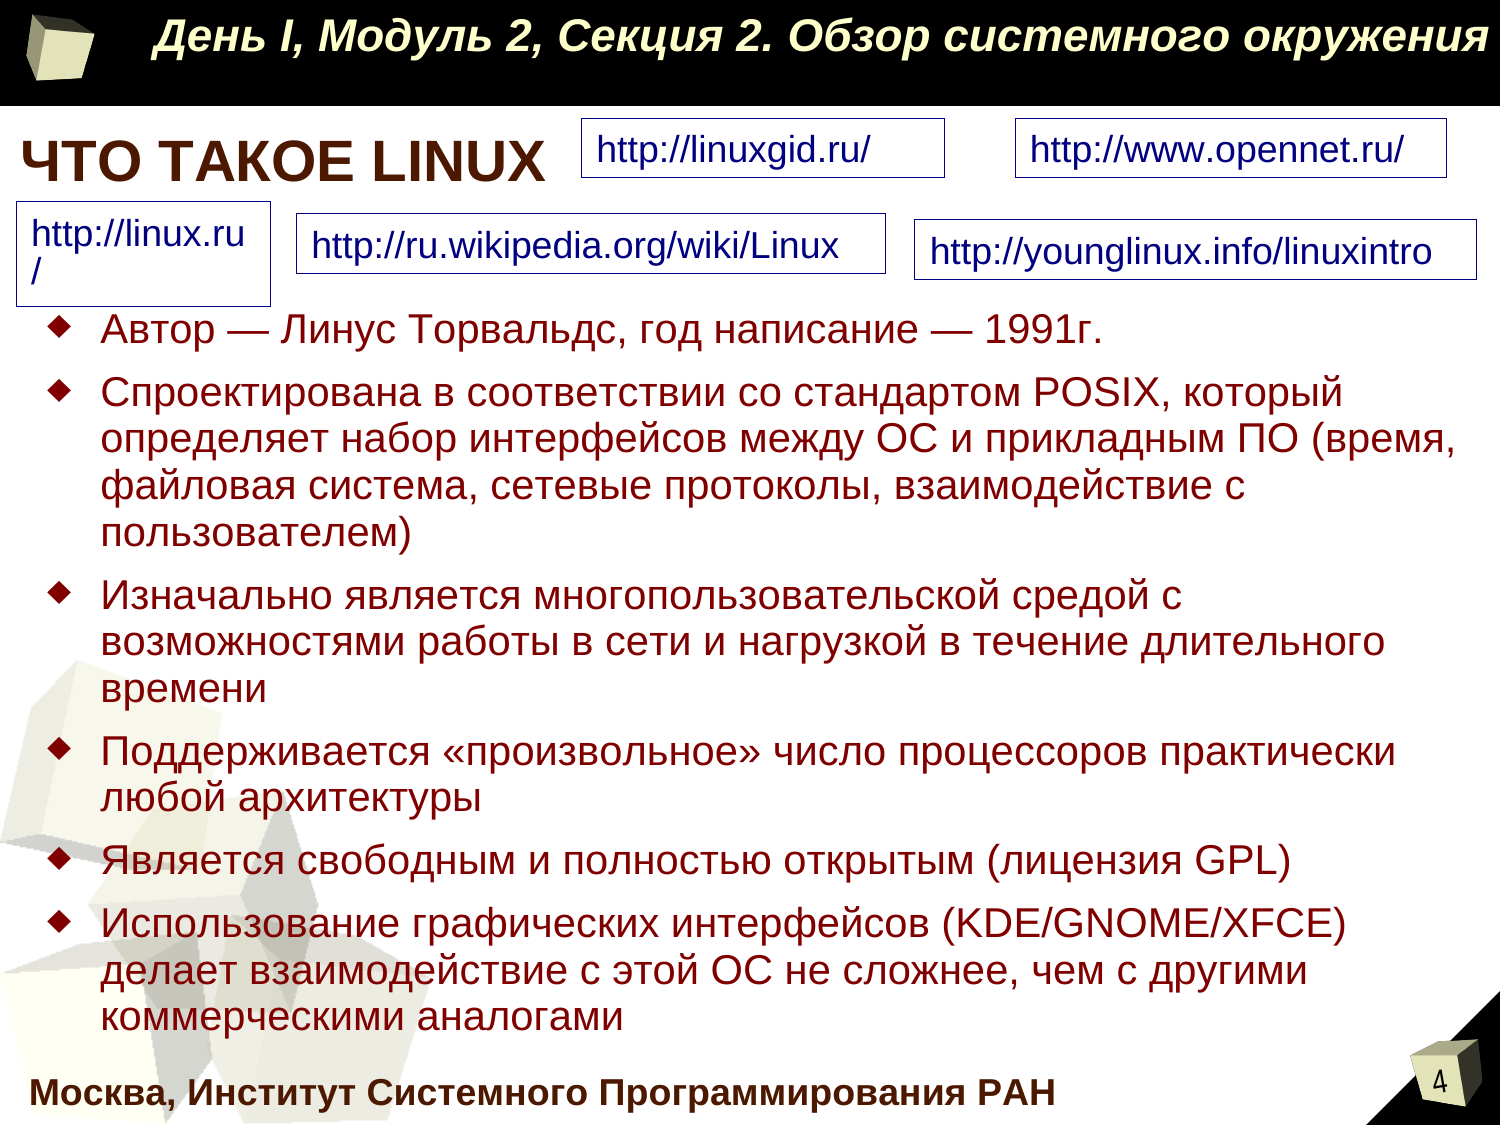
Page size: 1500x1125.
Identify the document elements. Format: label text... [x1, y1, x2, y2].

text_box http://linux.ru/ [16, 201, 271, 307]
text_box http://linuxgid.ru/ [581, 118, 945, 178]
picture [0, 659, 433, 1125]
text_box http://ru.wikipedia.org/wiki/Linux [296, 213, 886, 274]
picture [423, 1088, 433, 1102]
text_box Автор — Линус Торвальдс, год написание — 1991г. Спроектирована в соответствии со стандартом POSIX, который определяет набор интерфейсов между ОС и прикладным ПО (время, файловая система, сетевые протоколы, взаимодействие с пользователем) Изначально является многопользовательской средой с возможностями работы в сети и нагрузкой в течение длительного времени Поддерживается «произвольное» число процессоров практически любой архитектуры Является свободным и полностью открытым (лицензия GPL) Использование графических интерфейсов (KDE/GNOME/XFCE) делает взаимодействие с этой ОС не сложнее, чем с другими коммерческими аналогами [29, 305, 1477, 1040]
text_box ЧТО ТАКОЕ LINUX [5, 115, 1500, 201]
text_box http://www.opennet.ru/ [1015, 118, 1447, 178]
text_box http://younglinux.info/linuxintro [914, 219, 1477, 280]
